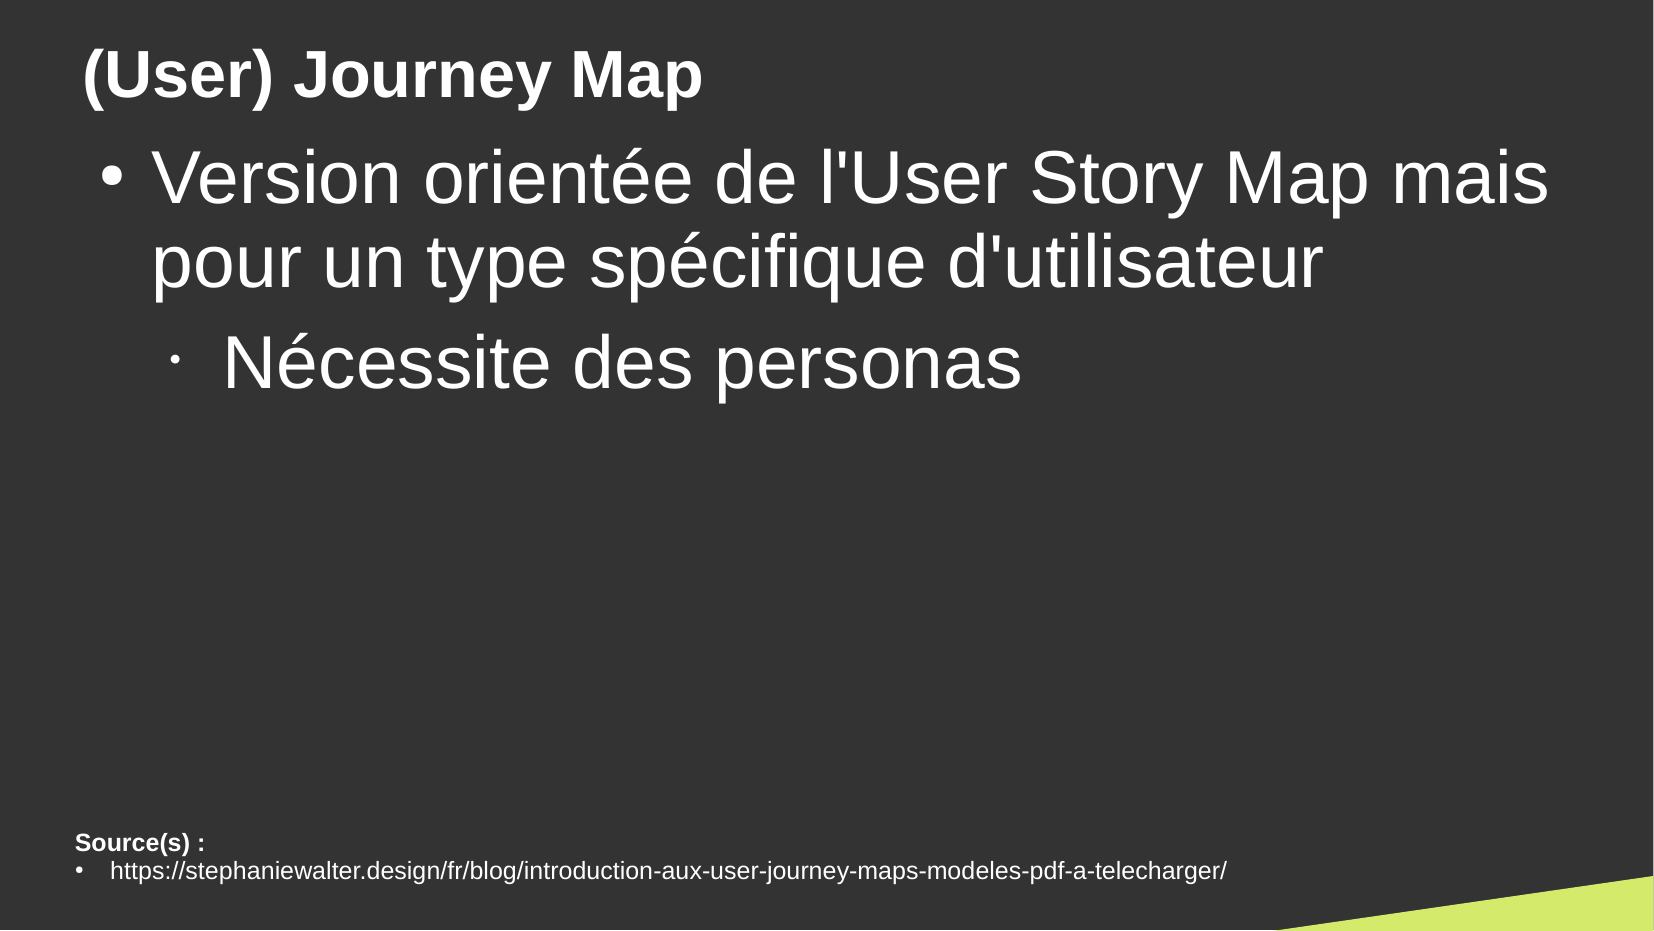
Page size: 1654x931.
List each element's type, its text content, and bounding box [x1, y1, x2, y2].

text_box Source(s) : https://stephaniewalter.design/fr/blog/introduction-aux-user-journey-maps-modeles-pdf-a-telecharger/ [60, 821, 1546, 921]
title (User) Journey Map [82, 37, 1571, 122]
text_box [1272, 875, 1654, 931]
list Version orientée de l'User Story Map mais pour un type spécifique d'utilisateur Nécessite des personas [80, 135, 1620, 579]
